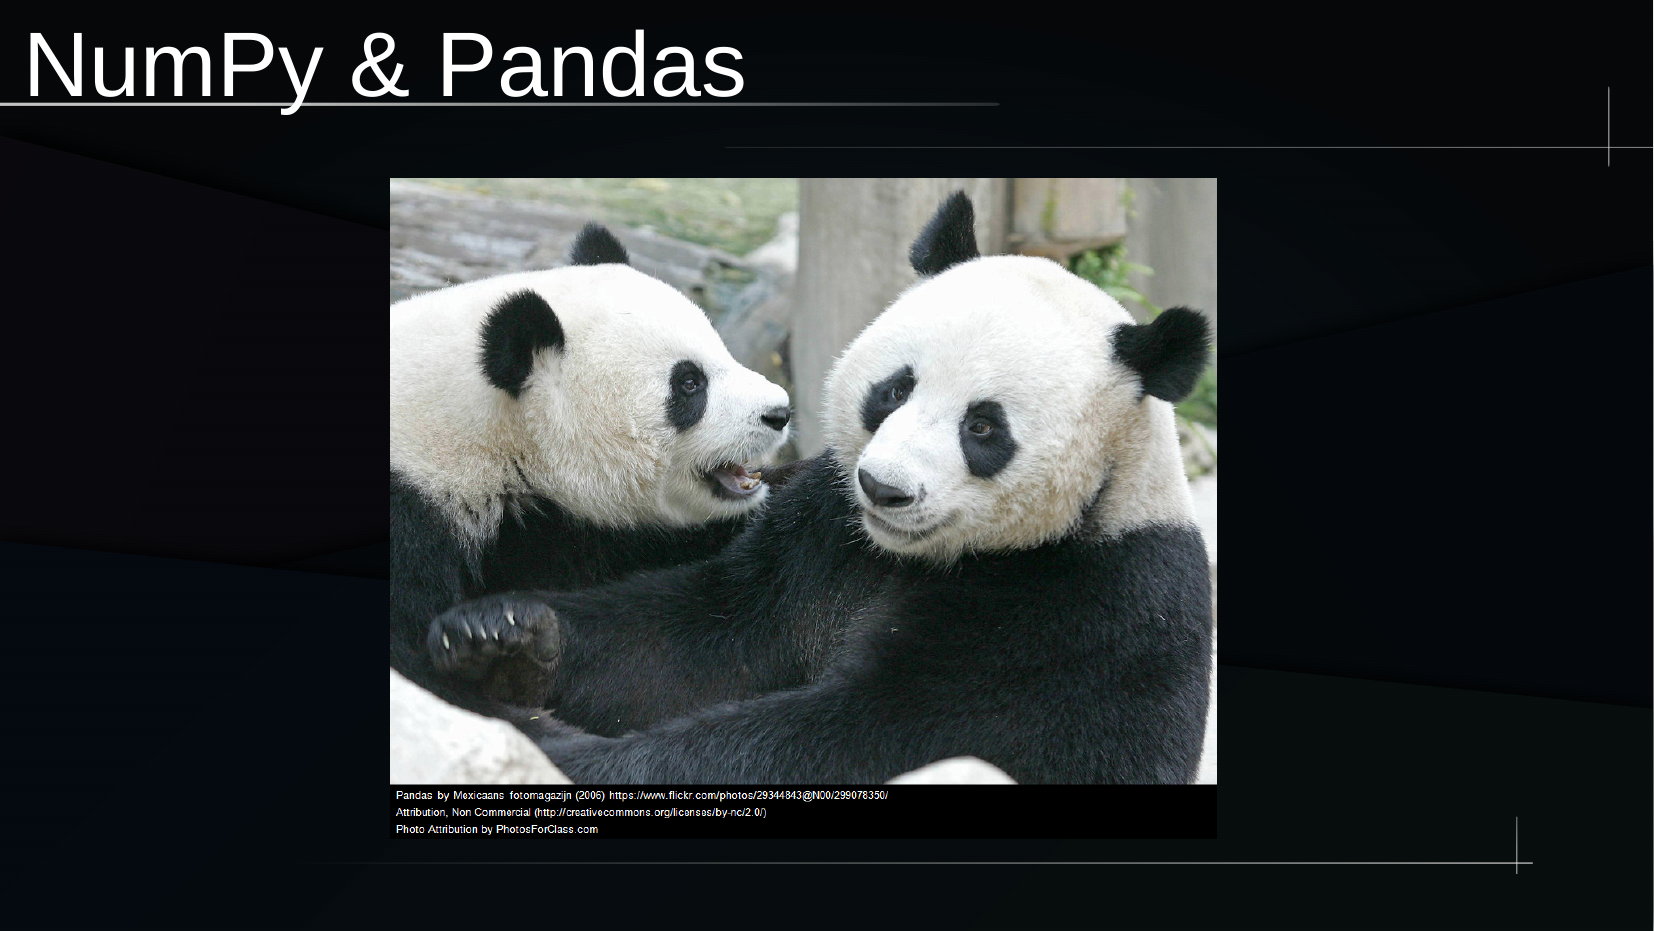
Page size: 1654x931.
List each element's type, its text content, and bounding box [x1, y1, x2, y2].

title NumPy & Pandas [23, 11, 1589, 119]
picture [0, 0, 1654, 931]
